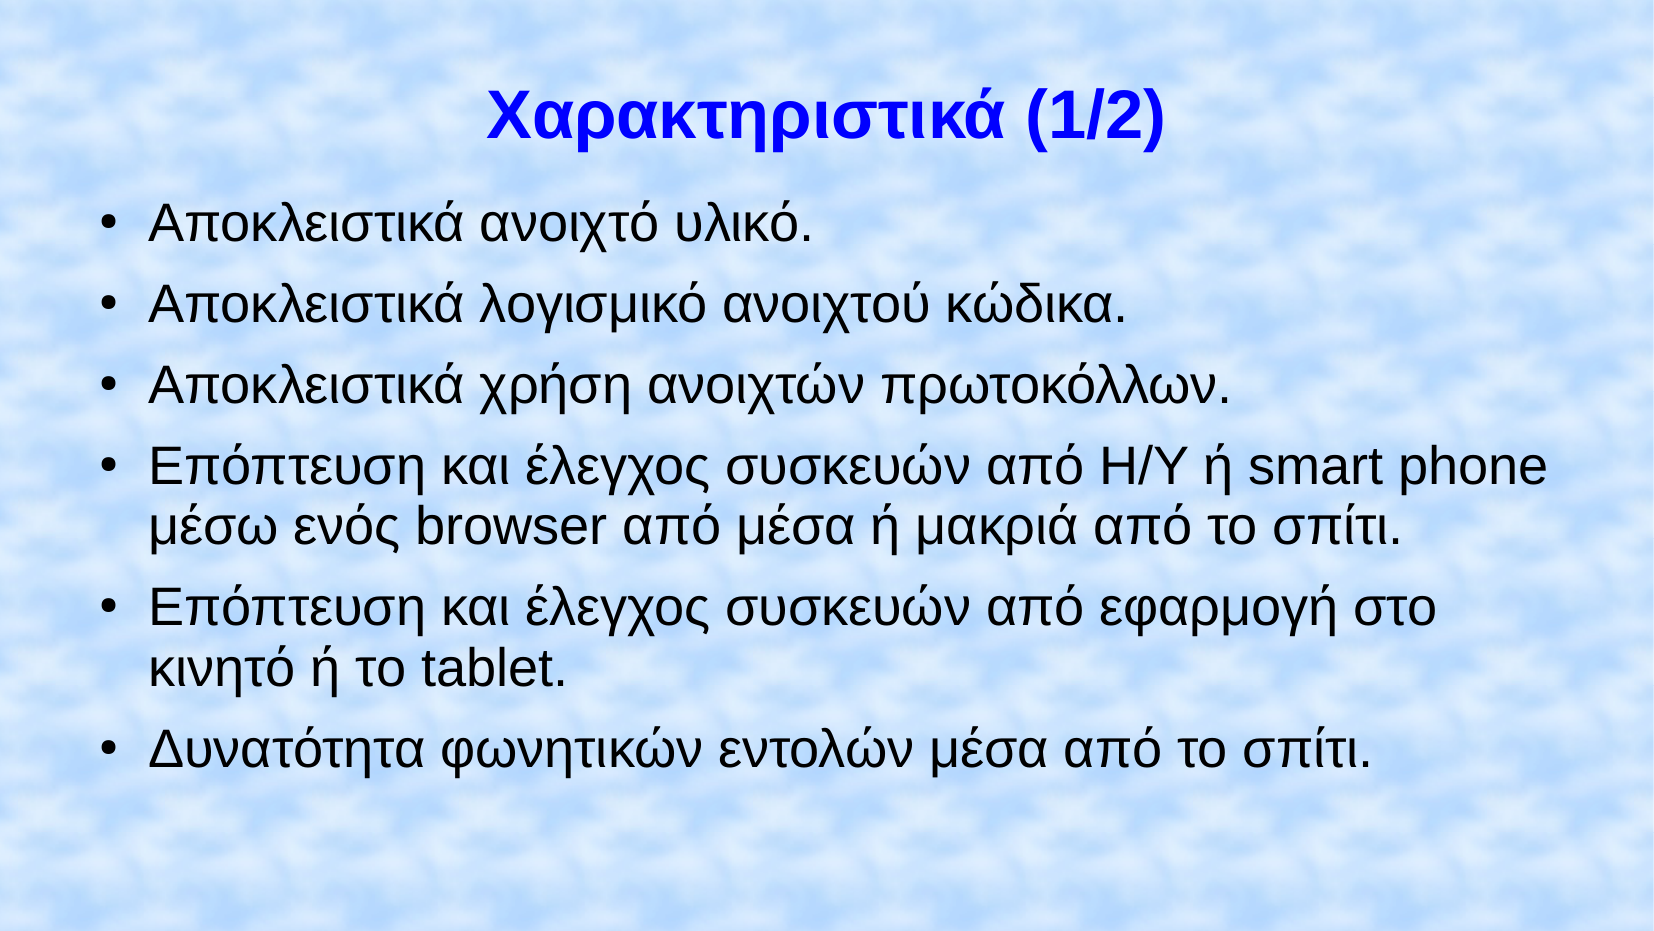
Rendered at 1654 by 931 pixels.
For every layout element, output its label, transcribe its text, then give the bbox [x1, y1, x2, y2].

picture [0, 0, 1654, 931]
title Χαρακτηριστικά (1/2) [82, 37, 1571, 192]
list Αποκλειστικά ανοιχτό υλικό. Αποκλειστικά λογισμικό ανοιχτού κώδικα. Αποκλειστικά χρήση ανοιχτών πρωτοκόλλων. Επόπτευση και έλεγχος συσκευών από Η/Υ ή smart phone μέσω ενός browser από μέσα ή μακριά από το σπίτι. Επόπτευση και έλεγχος συσκευών από εφαρμογή στο κινητό ή το tablet. Δυνατότητα φωνητικών εντολών μέσα από το σπίτι. [82, 192, 1571, 799]
